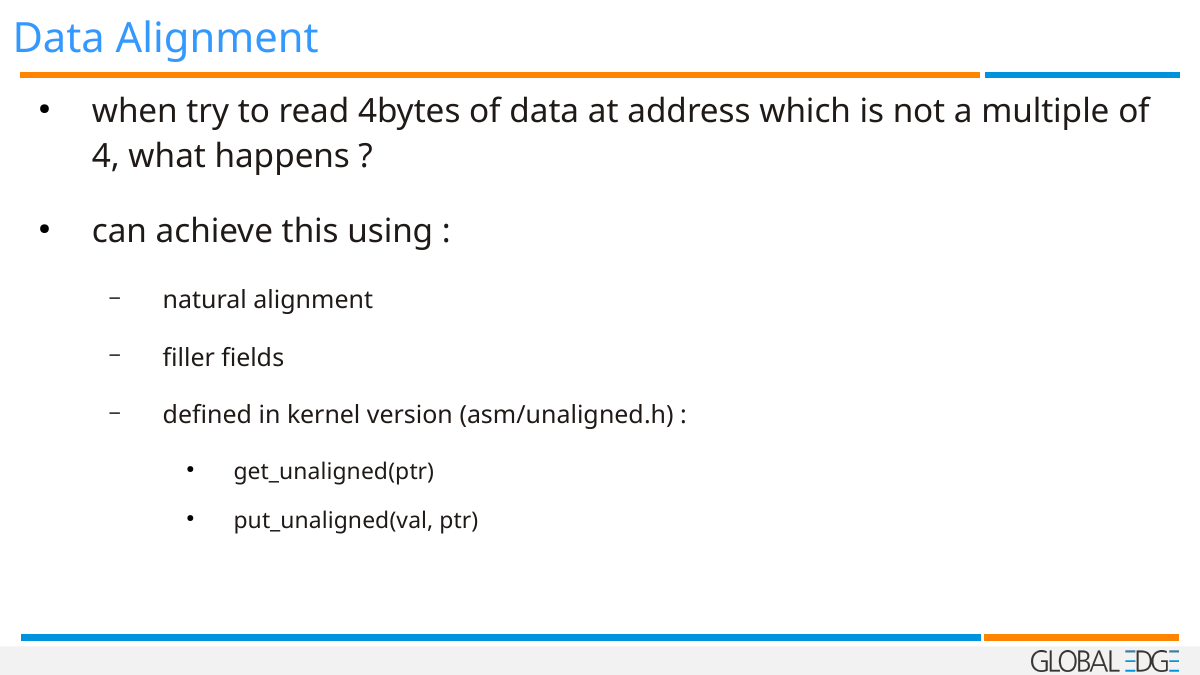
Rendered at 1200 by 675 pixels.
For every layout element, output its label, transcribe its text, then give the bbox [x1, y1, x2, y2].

title Data Alignment [12, 9, 1088, 63]
list when try to read 4bytes of data at address which is not a multiple of 4, what happens ? can achieve this using : natural alignment filler fields defined in kernel version (asm/unaligned.h) : get_unaligned(ptr) put_unaligned(val, ptr) [21, 86, 1170, 627]
picture [1031, 650, 1179, 672]
